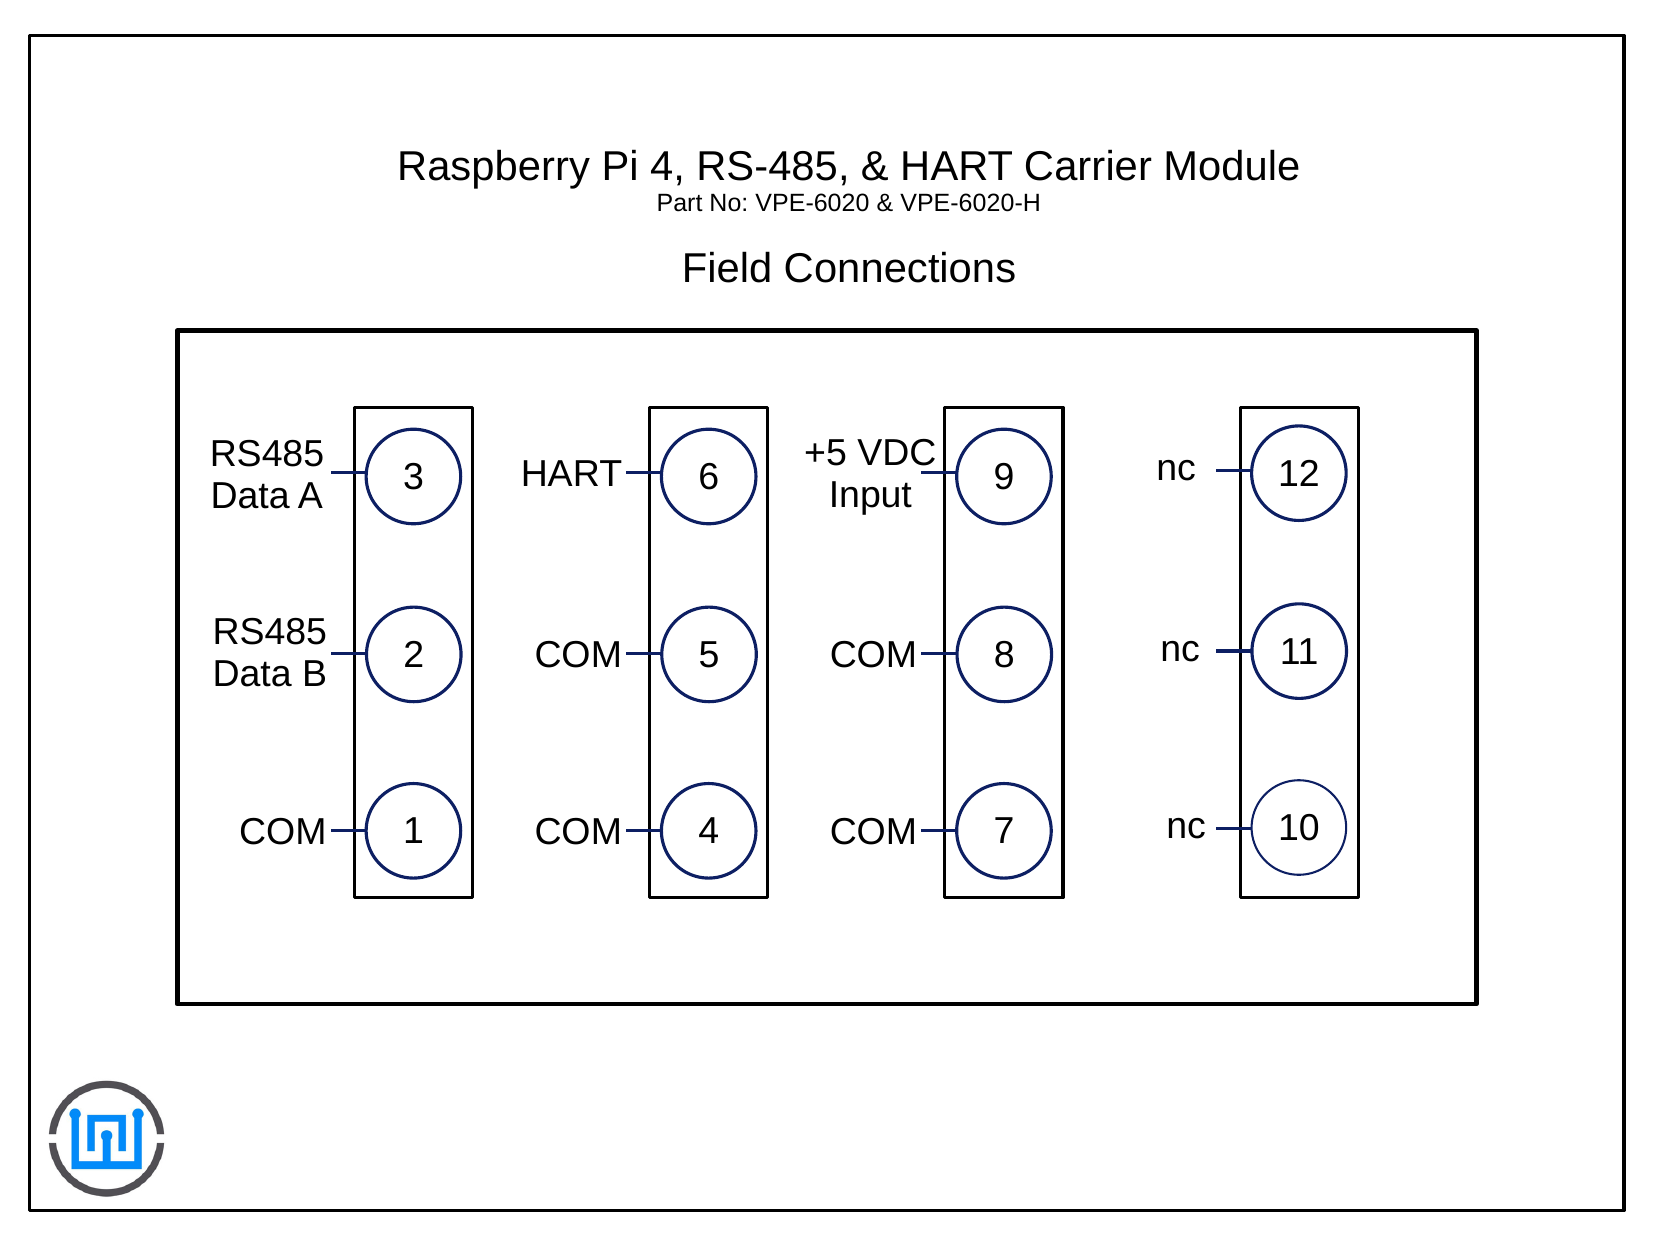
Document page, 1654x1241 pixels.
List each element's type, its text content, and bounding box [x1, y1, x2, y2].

text_box 5 [661, 607, 757, 702]
text_box COM [815, 625, 933, 683]
text_box nc [1151, 797, 1221, 855]
text_box nc [1145, 620, 1215, 677]
text_box COM [815, 803, 933, 860]
text_box COM [224, 803, 342, 861]
text_box 6 [661, 429, 756, 524]
text_box COM [519, 626, 637, 683]
text_box 9 [956, 429, 1052, 524]
text_box 10 [1251, 780, 1347, 875]
text_box HART [505, 444, 638, 544]
text_box nc [1141, 439, 1211, 497]
text_box 7 [956, 783, 1052, 879]
text_box COM [519, 803, 637, 861]
text_box 12 [1251, 425, 1347, 521]
text_box RS485 Data B [198, 603, 343, 702]
text_box 11 [1252, 603, 1347, 699]
text_box 3 [366, 429, 461, 524]
text_box +5 VDC Input [789, 424, 952, 524]
picture [35, 1068, 178, 1208]
text_box 2 [366, 607, 462, 702]
text_box RS485 Data A [194, 425, 339, 525]
text_box 4 [661, 783, 756, 879]
text_box 1 [366, 783, 461, 879]
text_box Raspberry Pi 4, RS-485, & HART Carrier Module Part No: VPE-6020 & VPE-6020-H Field Connections [382, 88, 1328, 392]
text_box 8 [957, 607, 1052, 702]
